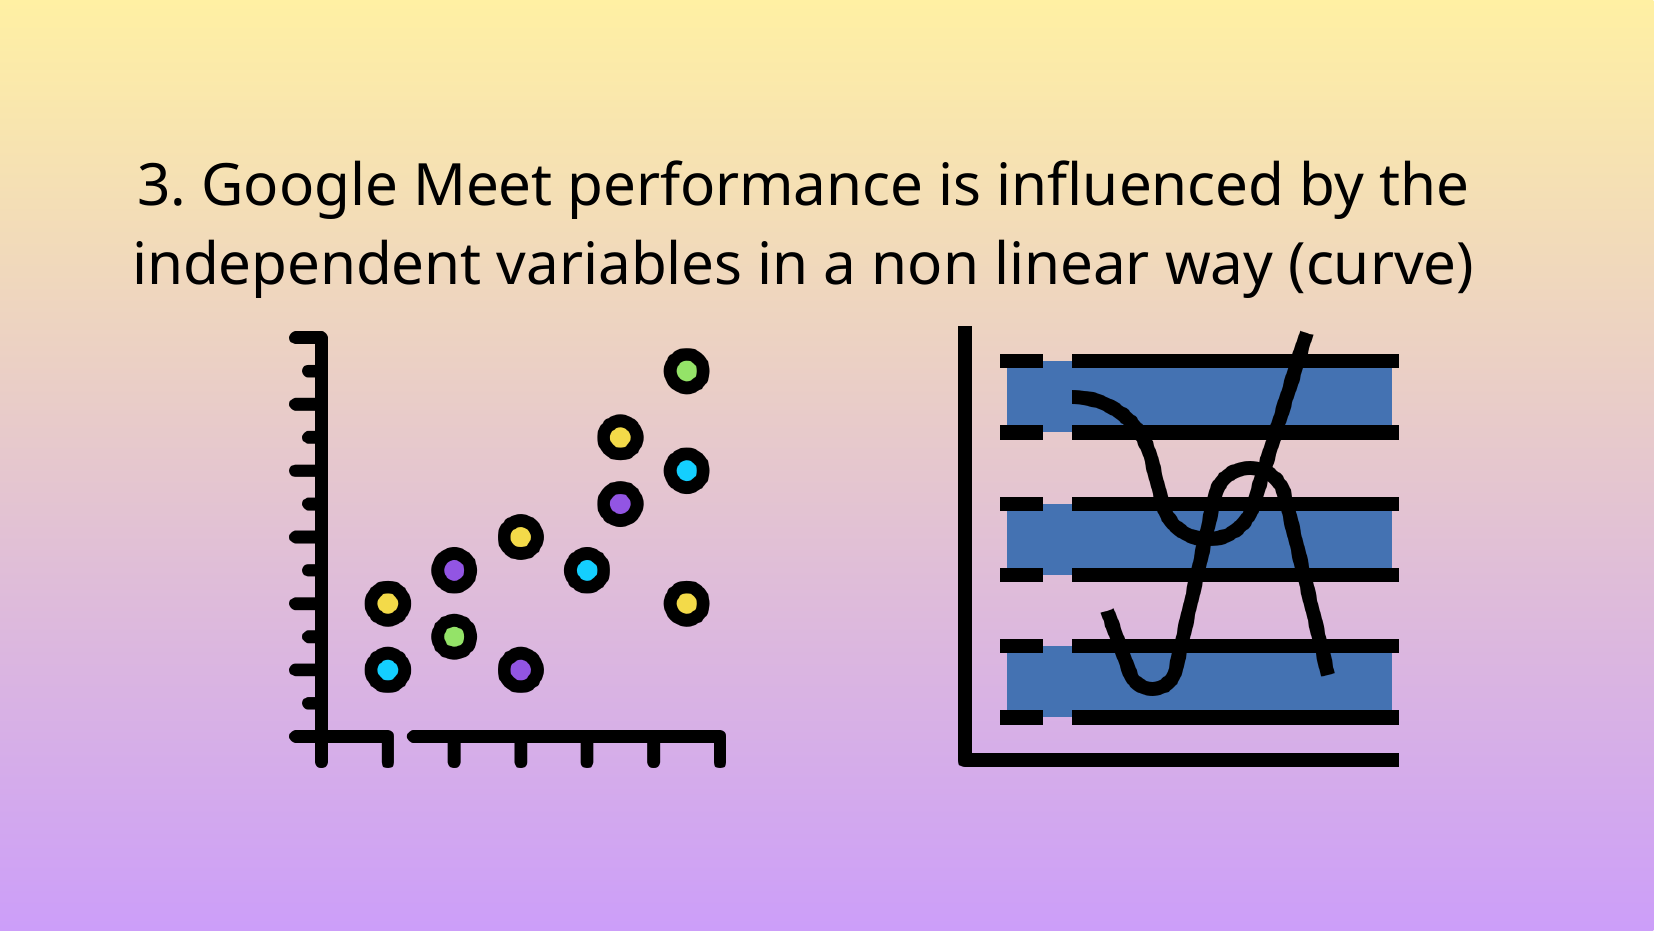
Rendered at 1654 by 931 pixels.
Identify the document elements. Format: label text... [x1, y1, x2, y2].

picture [289, 331, 726, 768]
text_box 3. Google Meet performance is influenced by the independent variables in a non linear way (curve) [47, 135, 1560, 293]
picture [950, 318, 1406, 774]
